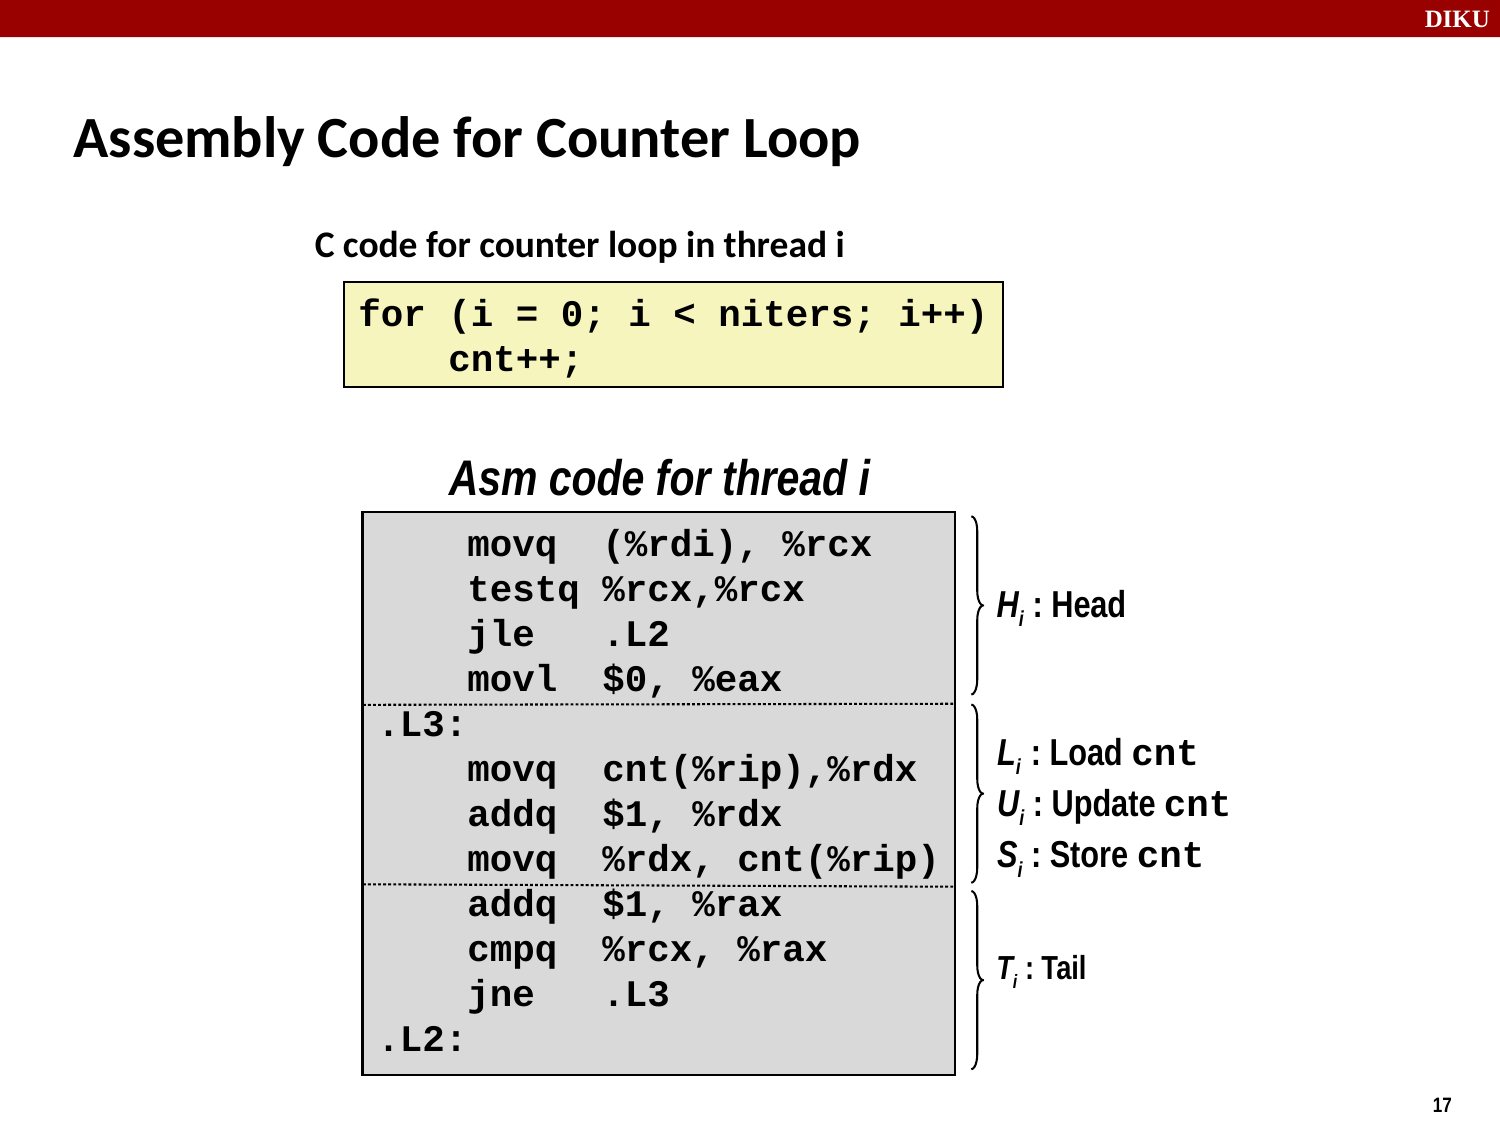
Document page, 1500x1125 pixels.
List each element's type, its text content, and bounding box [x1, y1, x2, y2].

text_box Li : Load cnt Ui : Update cnt Si : Store cnt [982, 720, 1247, 889]
text_box Assembly Code for Counter Loop [58, 71, 1304, 197]
text_box movq (%rdi), %rcx testq %rcx,%rcx jle .L2 movl $0, %eax .L3: movq cnt(%rip),%rdx addq $1, %rdx movq %rdx, cnt(%rip) addq $1, %rax cmpq %rcx, %rax jne .L3 .L2: [362, 511, 956, 1075]
text_box Hi : Head [981, 572, 1141, 639]
text_box Asm code for thread i [433, 438, 884, 514]
text_box C code for counter loop in thread i [299, 205, 1097, 280]
text_box for (i = 0; i < niters; i++) cnt++; [343, 281, 1004, 387]
text_box Ti : Tail [981, 939, 1102, 1000]
